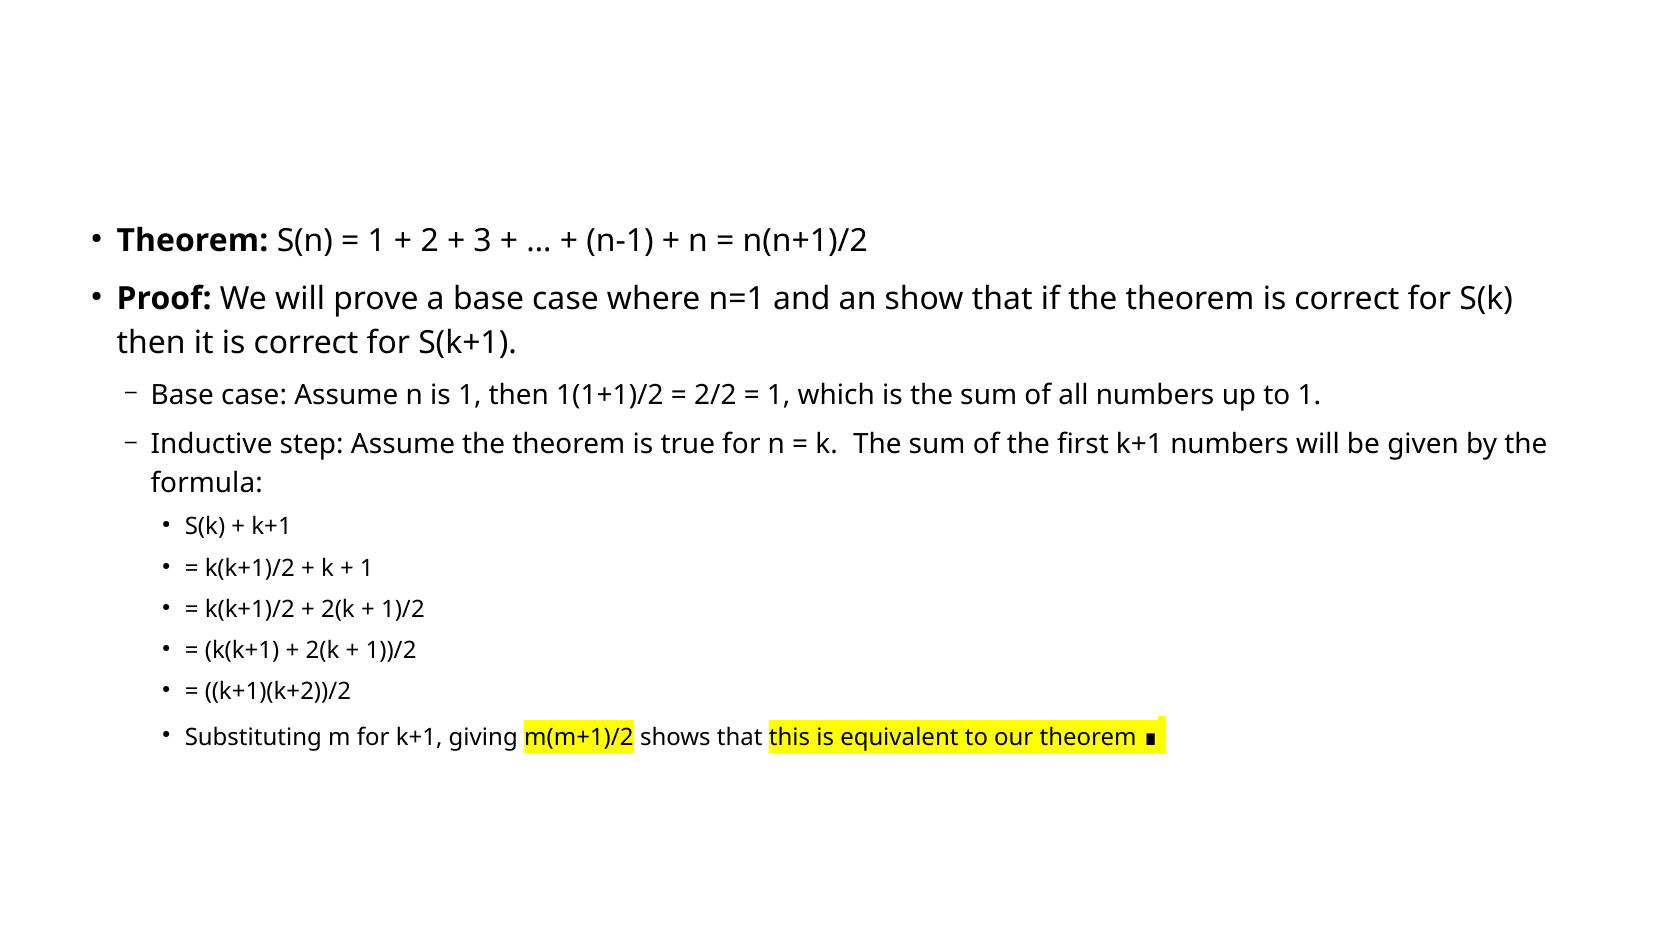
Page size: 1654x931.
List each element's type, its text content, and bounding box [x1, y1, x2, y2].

list Theorem: S(n) = 1 + 2 + 3 + … + (n-1) + n = n(n+1)/2 Proof: We will prove a base case where n=1 and an show that if the theorem is correct for S(k) then it is correct for S(k+1). Base case: Assume n is 1, then 1(1+1)/2 = 2/2 = 1, which is the sum of all numbers up to 1. Inductive step: Assume the theorem is true for n = k. The sum of the first k+1 numbers will be given by the formula: S(k) + k+1 = k(k+1)/2 + k + 1 = k(k+1)/2 + 2(k + 1)/2 = (k(k+1) + 2(k + 1))/2 = ((k+1)(k+2))/2 Substituting m for k+1, giving m(m+1)/2 shows that this is equivalent to our theorem ∎ [82, 217, 1571, 758]
